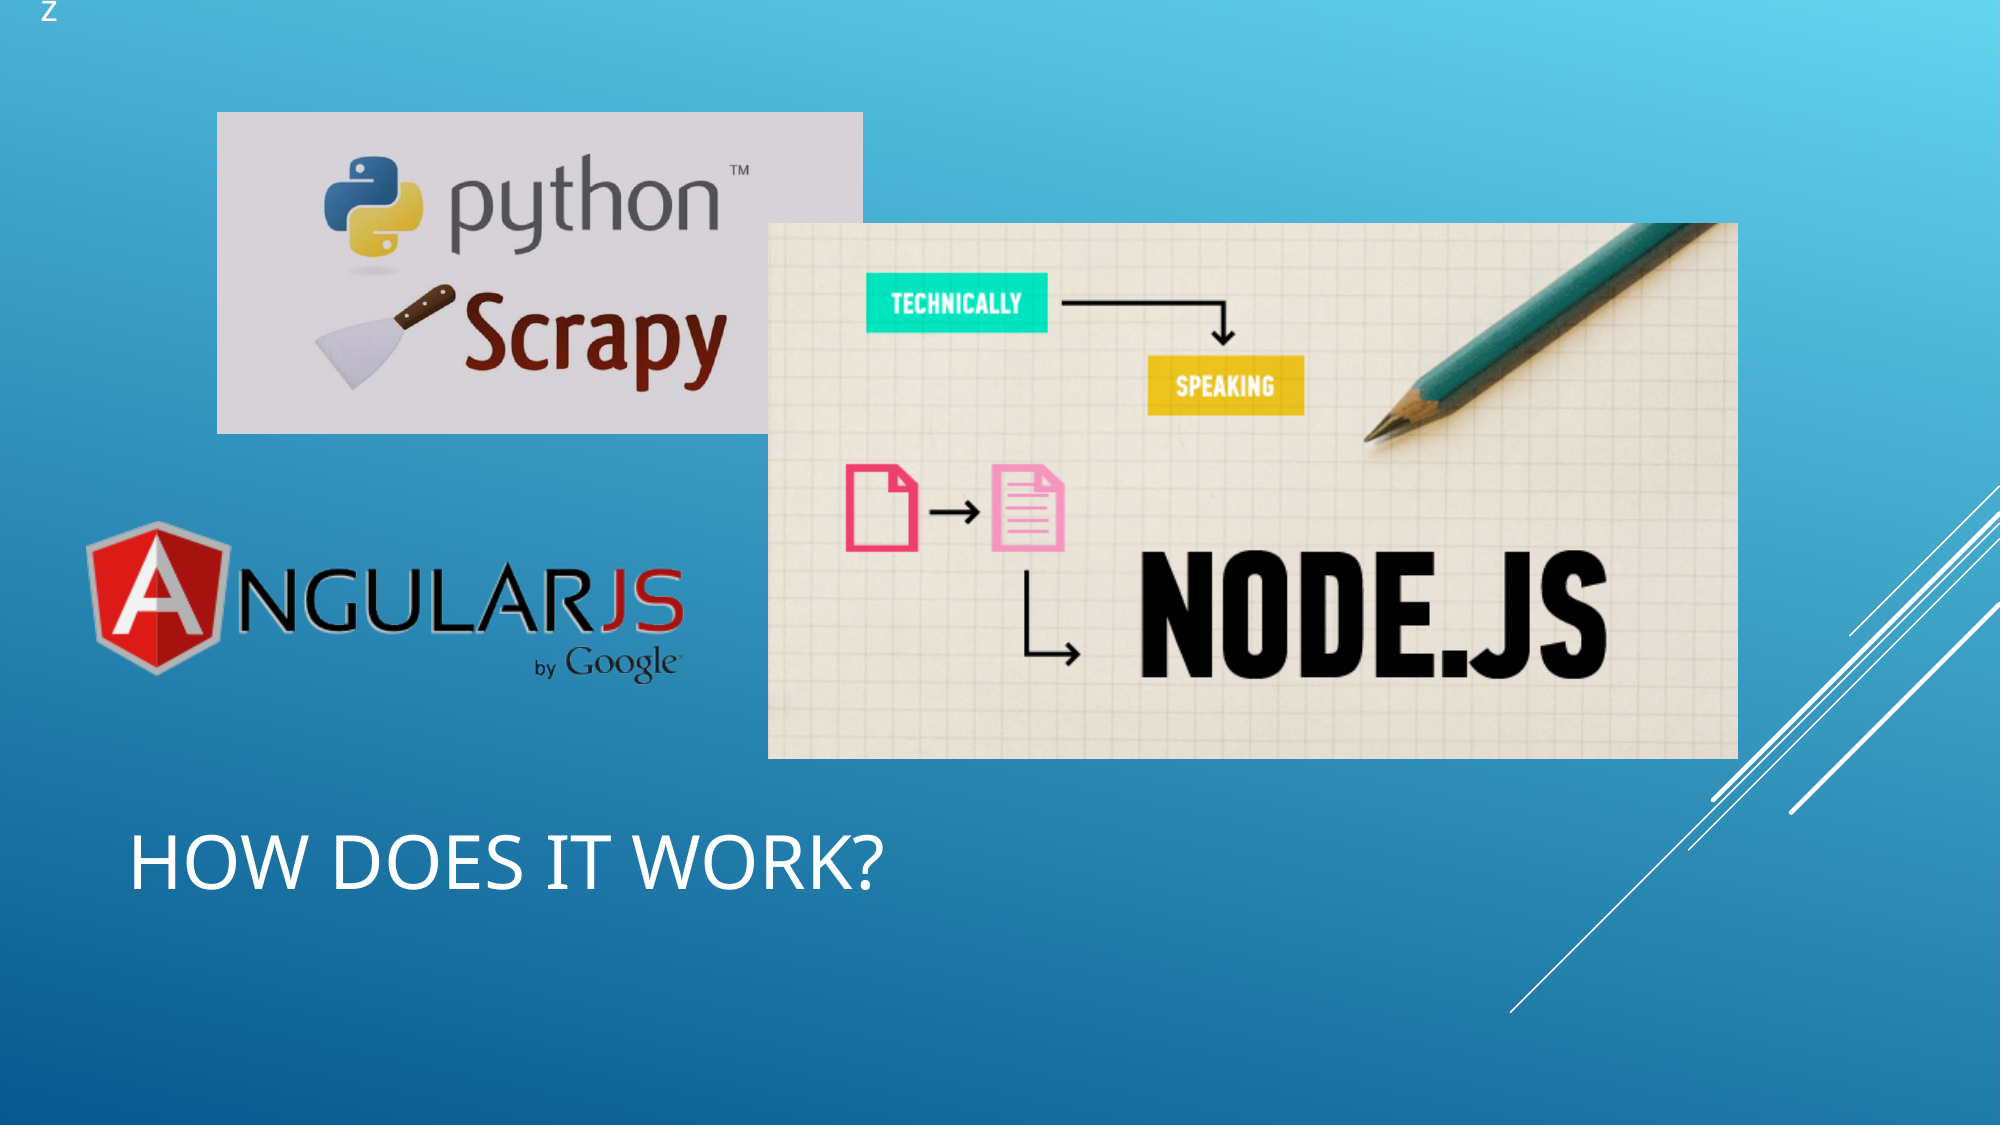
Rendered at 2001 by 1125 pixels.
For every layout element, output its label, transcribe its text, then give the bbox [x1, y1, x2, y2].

title HOW DOES iT WoRK? [112, 736, 1513, 984]
picture [217, 112, 1738, 759]
picture [86, 521, 685, 691]
text_box z [25, 0, 76, 26]
